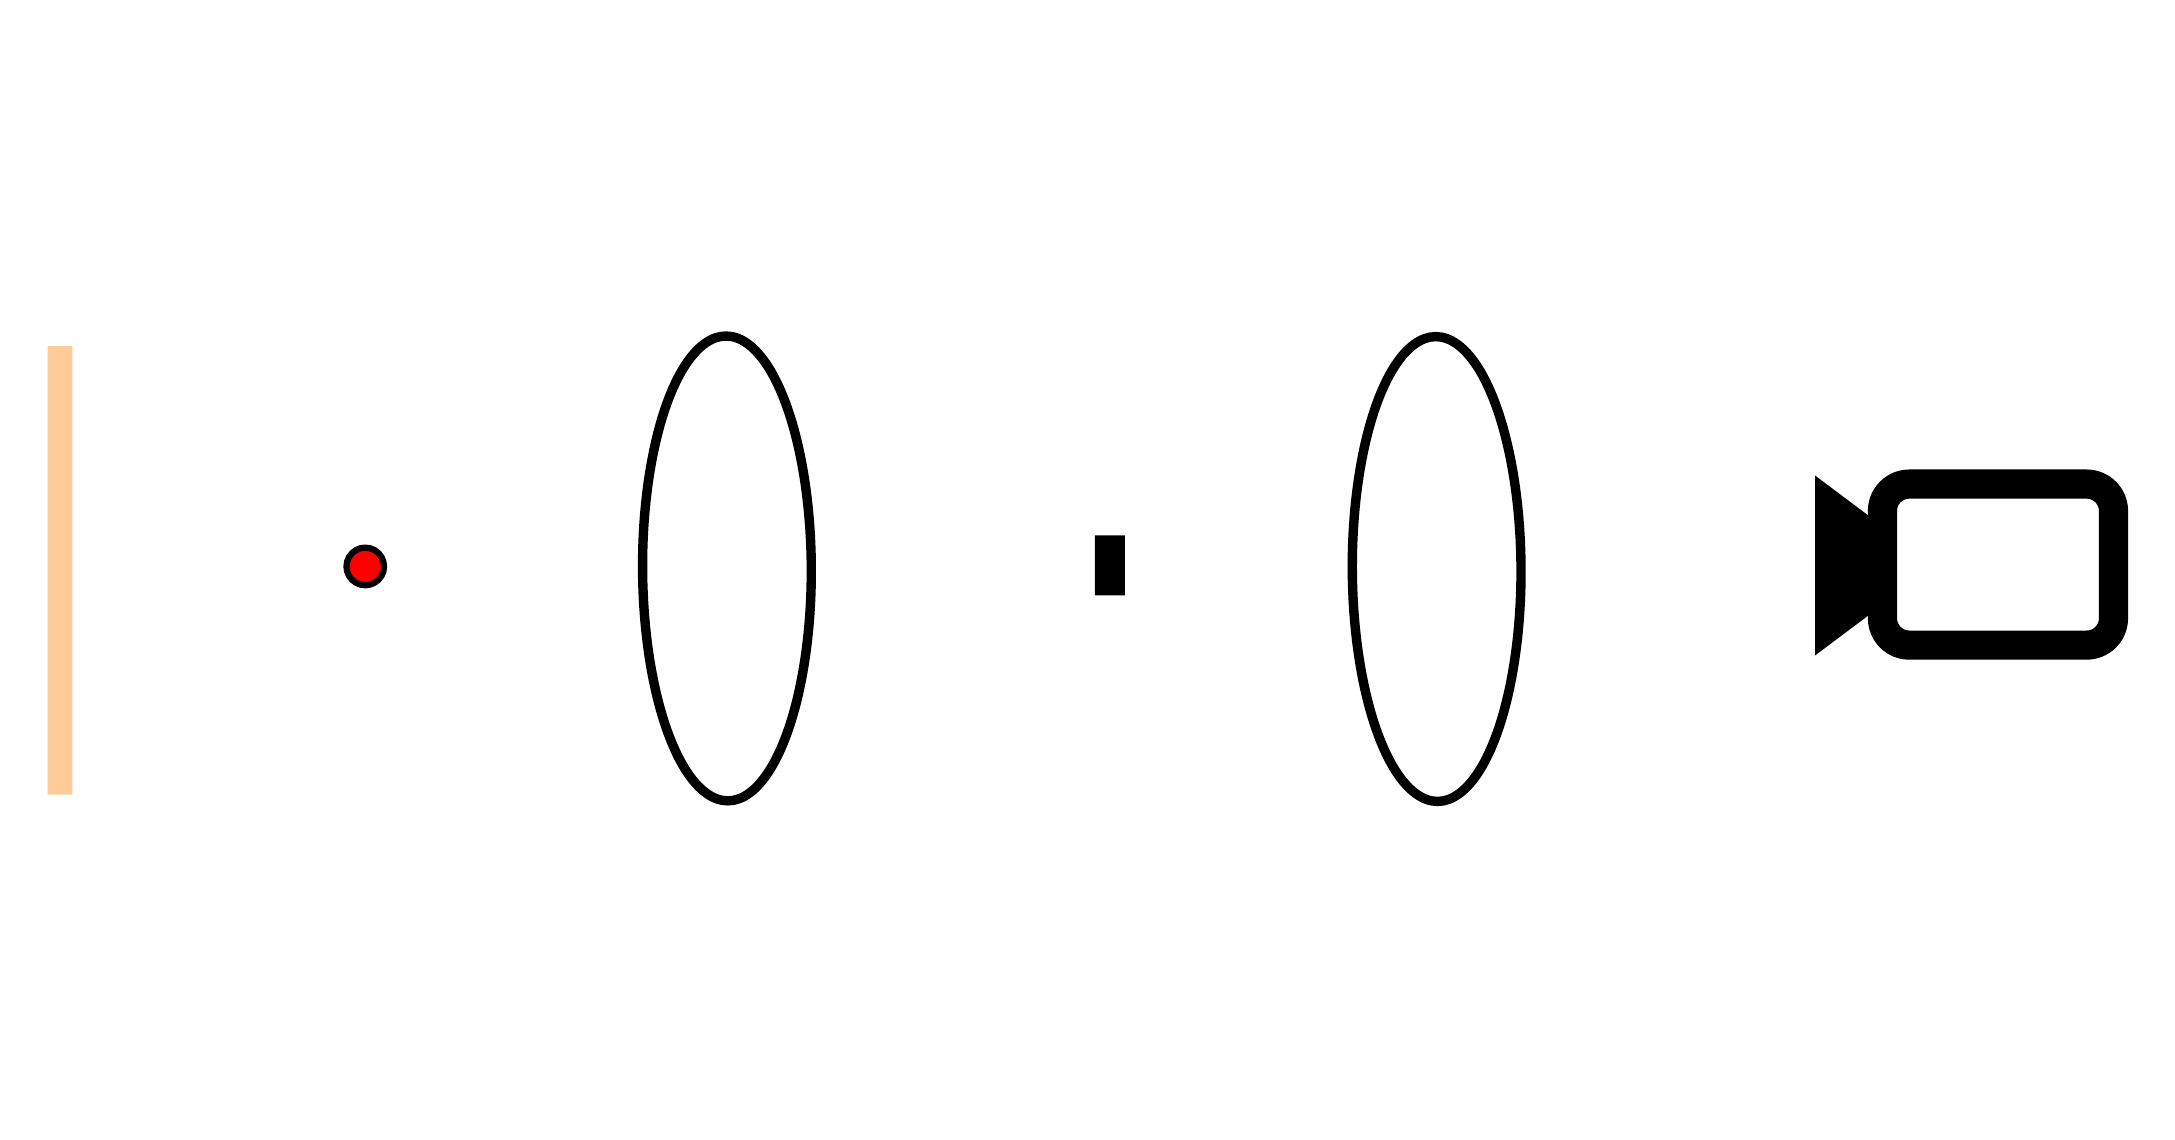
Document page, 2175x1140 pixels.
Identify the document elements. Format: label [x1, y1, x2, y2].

text_box [346, 547, 385, 586]
text_box [1352, 336, 1522, 802]
text_box [642, 336, 812, 801]
text_box [1815, 475, 1876, 656]
text_box [1094, 535, 1125, 596]
text_box [1882, 484, 2114, 646]
